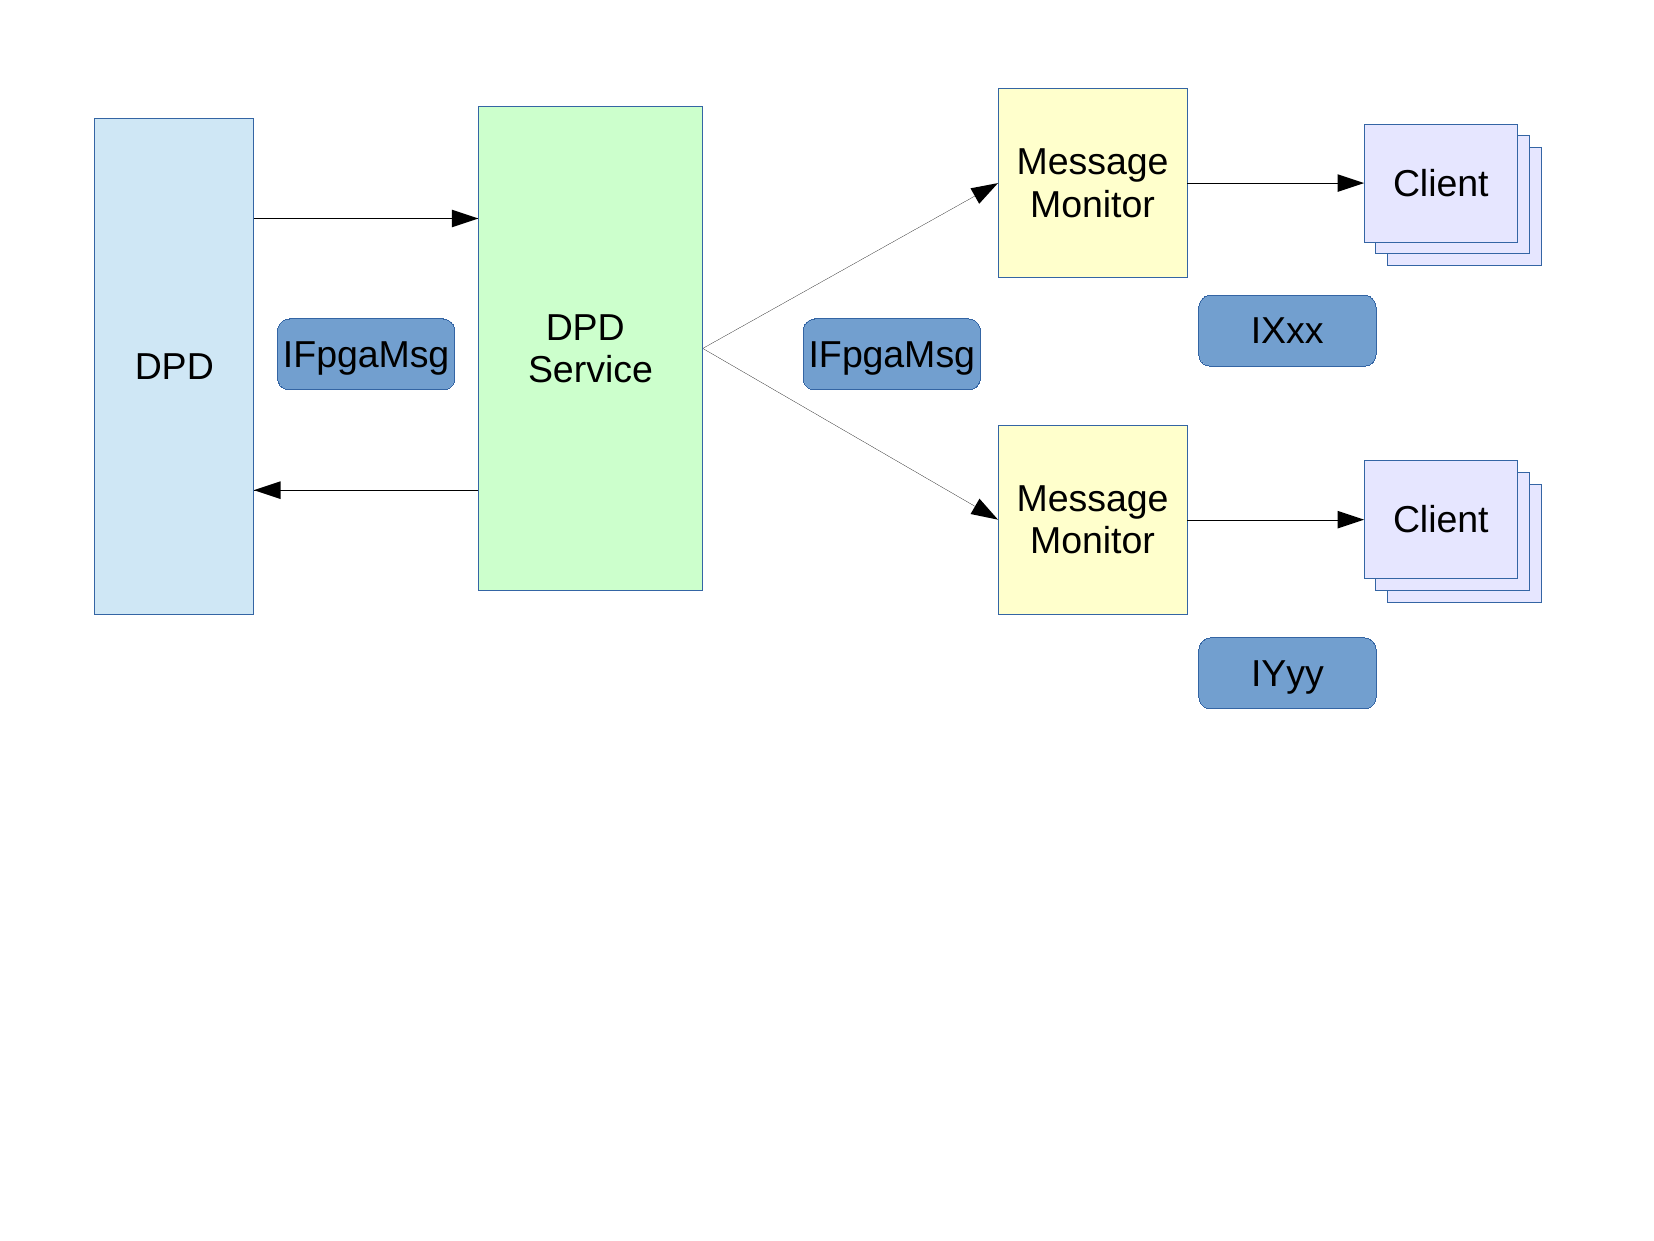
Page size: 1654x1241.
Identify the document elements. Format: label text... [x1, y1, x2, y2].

text_box DPD Service [478, 106, 703, 591]
text_box IYyy [1198, 637, 1377, 709]
text_box [1375, 472, 1542, 603]
text_box Message Monitor [998, 425, 1188, 615]
text_box Message Monitor [998, 88, 1188, 278]
text_box DPD [94, 118, 254, 615]
text_box IFpgaMsg [803, 318, 981, 390]
text_box Client [1364, 460, 1518, 579]
text_box IFpgaMsg [277, 318, 455, 390]
text_box [1375, 135, 1542, 266]
text_box Client [1364, 124, 1518, 243]
text_box IXxx [1198, 295, 1377, 367]
